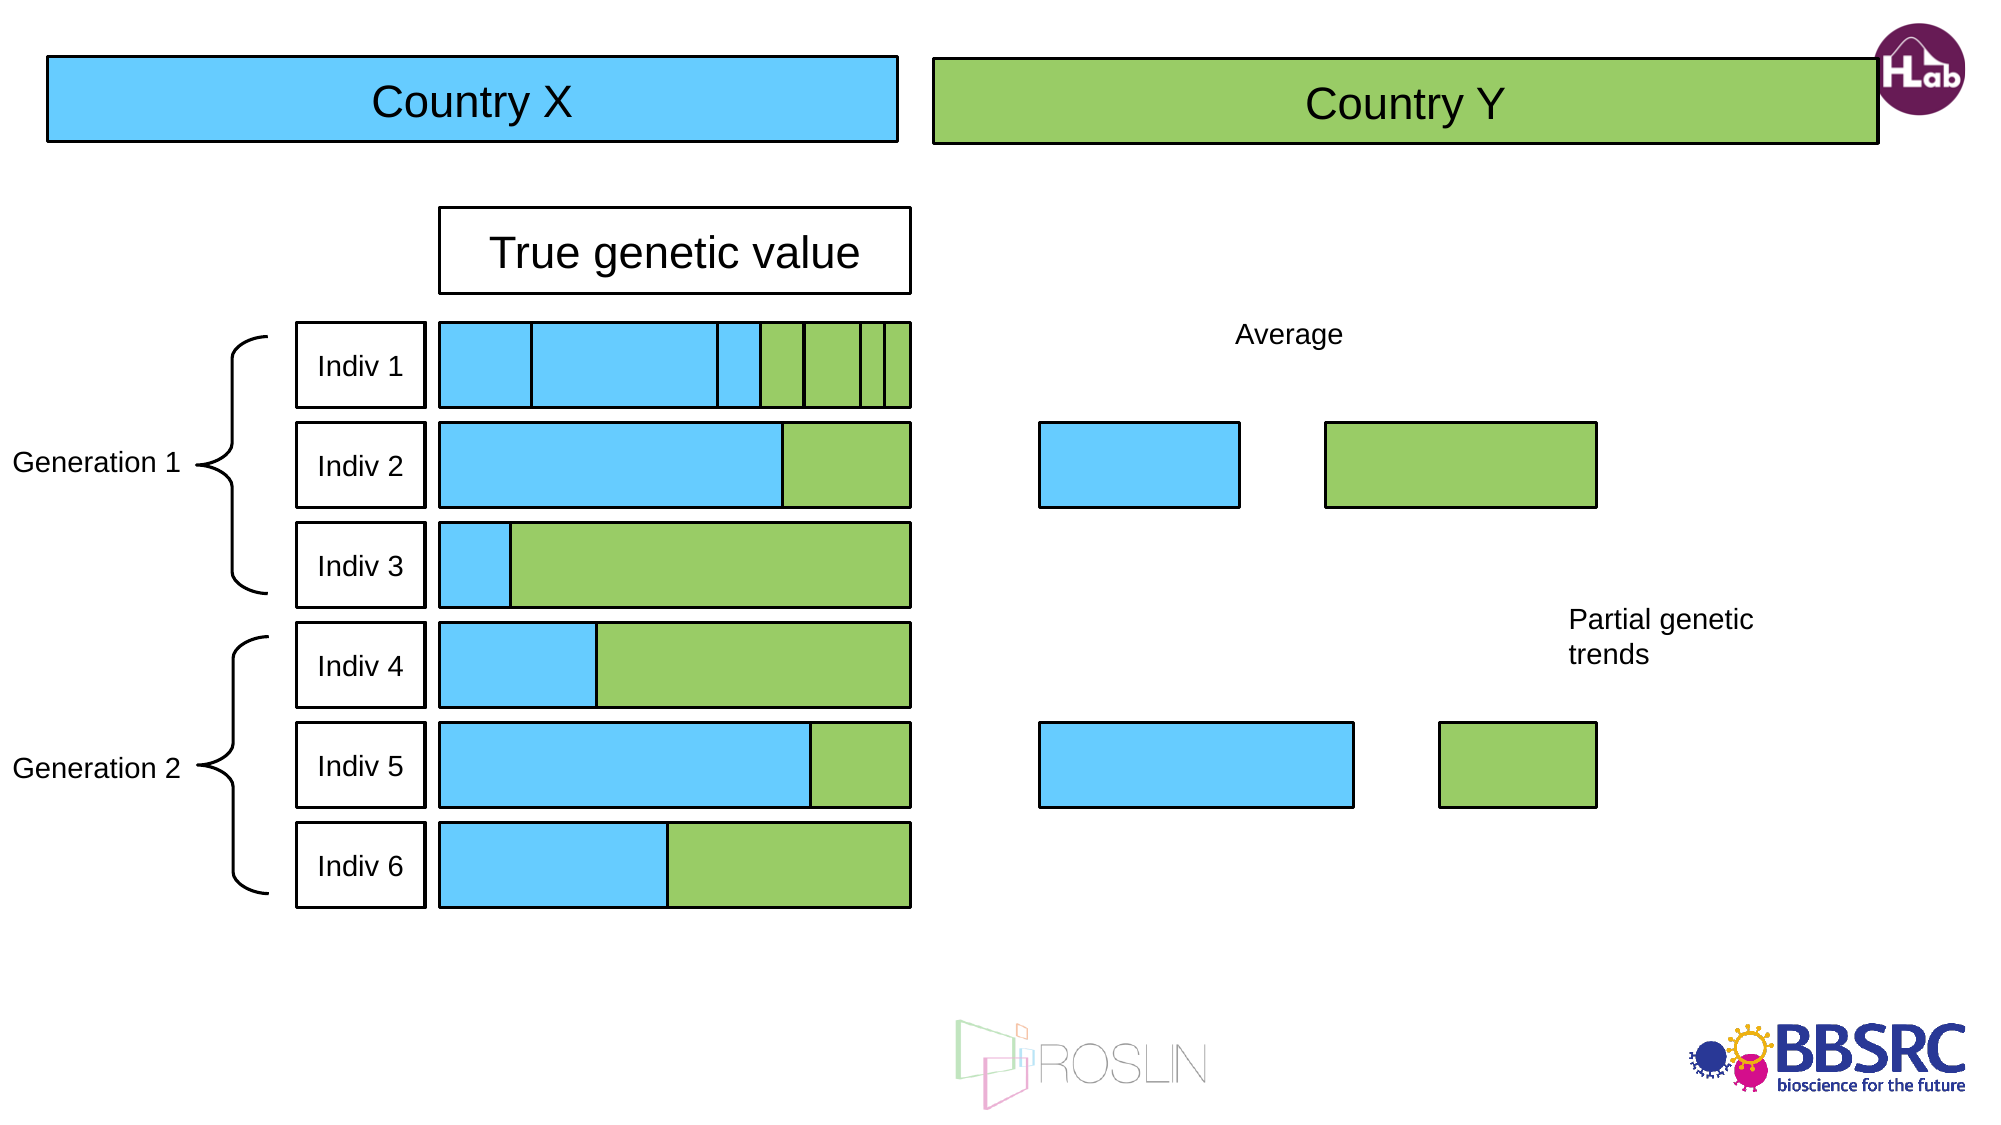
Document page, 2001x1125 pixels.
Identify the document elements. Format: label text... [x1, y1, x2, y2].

text_box Indiv 2 [296, 422, 425, 508]
text_box Country X [47, 56, 898, 142]
text_box Indiv 3 [296, 522, 425, 608]
text_box Country Y [933, 58, 1878, 144]
text_box Indiv 4 [296, 622, 425, 708]
text_box [439, 522, 911, 608]
text_box Indiv 1 [296, 322, 425, 408]
text_box [439, 722, 911, 808]
text_box [1039, 422, 1240, 508]
text_box Indiv 6 [296, 822, 425, 908]
text_box Generation 1 [0, 436, 241, 494]
text_box [439, 622, 911, 708]
text_box Indiv 5 [296, 722, 425, 808]
text_box [1039, 722, 1354, 808]
text_box Average [1153, 307, 1426, 406]
text_box Generation 2 [0, 741, 241, 800]
text_box [1439, 722, 1597, 808]
picture [1872, 21, 1966, 116]
text_box True genetic value [439, 207, 911, 294]
text_box [439, 822, 911, 908]
text_box [439, 322, 911, 408]
text_box [439, 422, 911, 508]
picture [1687, 1020, 1966, 1098]
text_box Partial genetic trends [1553, 593, 1825, 691]
picture [948, 985, 1219, 1125]
text_box [1325, 422, 1597, 508]
